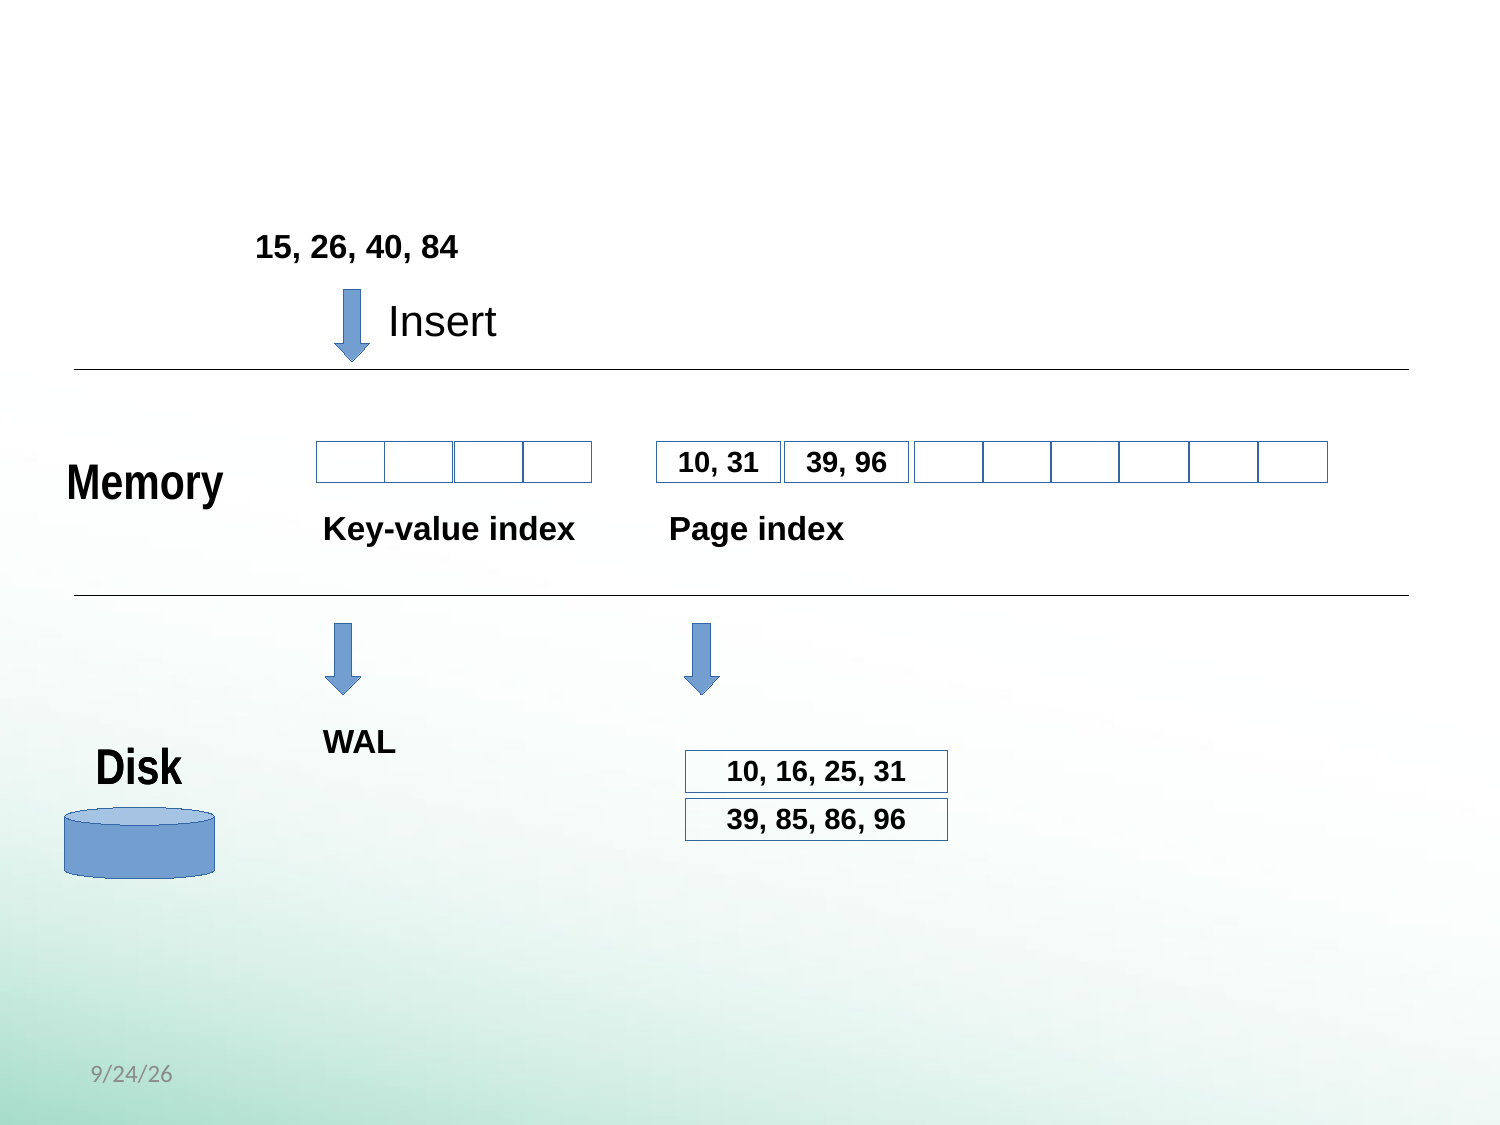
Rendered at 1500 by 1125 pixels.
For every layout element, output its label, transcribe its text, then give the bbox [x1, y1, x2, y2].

text_box 39, 85, 86, 96 [685, 798, 948, 841]
text_box WAL [308, 715, 456, 777]
text_box 10, 31 [656, 441, 781, 483]
text_box Memory [51, 444, 293, 529]
text_box Disk [80, 730, 244, 814]
text_box [325, 623, 361, 695]
text_box 45 [64, 810, 215, 826]
text_box [64, 817, 215, 879]
text_box Insert [373, 289, 512, 356]
text_box 15, 26, 40, 84 [240, 221, 474, 282]
text_box Key-value index [308, 503, 602, 564]
text_box 10, 16, 25, 31 [685, 750, 948, 793]
text_box [684, 623, 720, 695]
text_box 39, 96 [784, 441, 909, 483]
text_box Page index [654, 503, 948, 564]
text_box [334, 289, 370, 362]
picture [0, 0, 1500, 1125]
